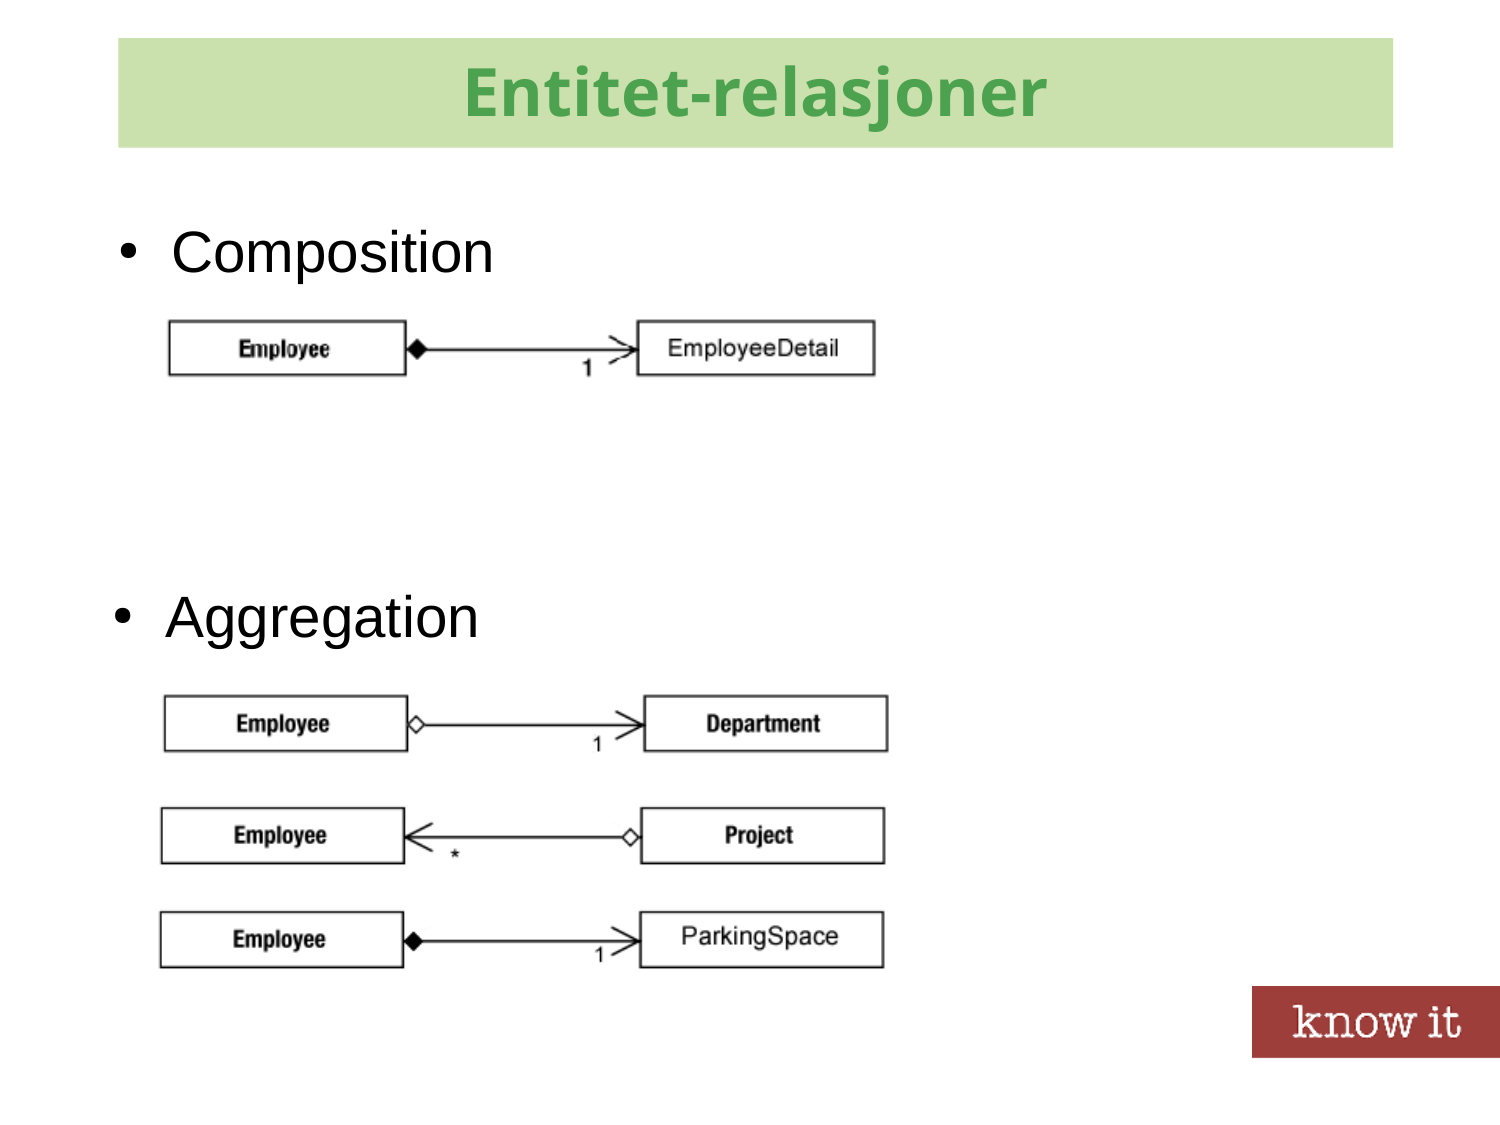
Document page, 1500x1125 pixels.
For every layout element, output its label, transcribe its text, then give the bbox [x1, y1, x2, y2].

list Composition [100, 220, 1360, 290]
picture [152, 798, 892, 871]
picture [152, 687, 903, 769]
picture [1252, 986, 1500, 1058]
picture [151, 902, 891, 975]
picture [157, 313, 890, 393]
list Aggregation [94, 584, 1354, 655]
text_box Entitet-relasjoner [118, 38, 1394, 148]
